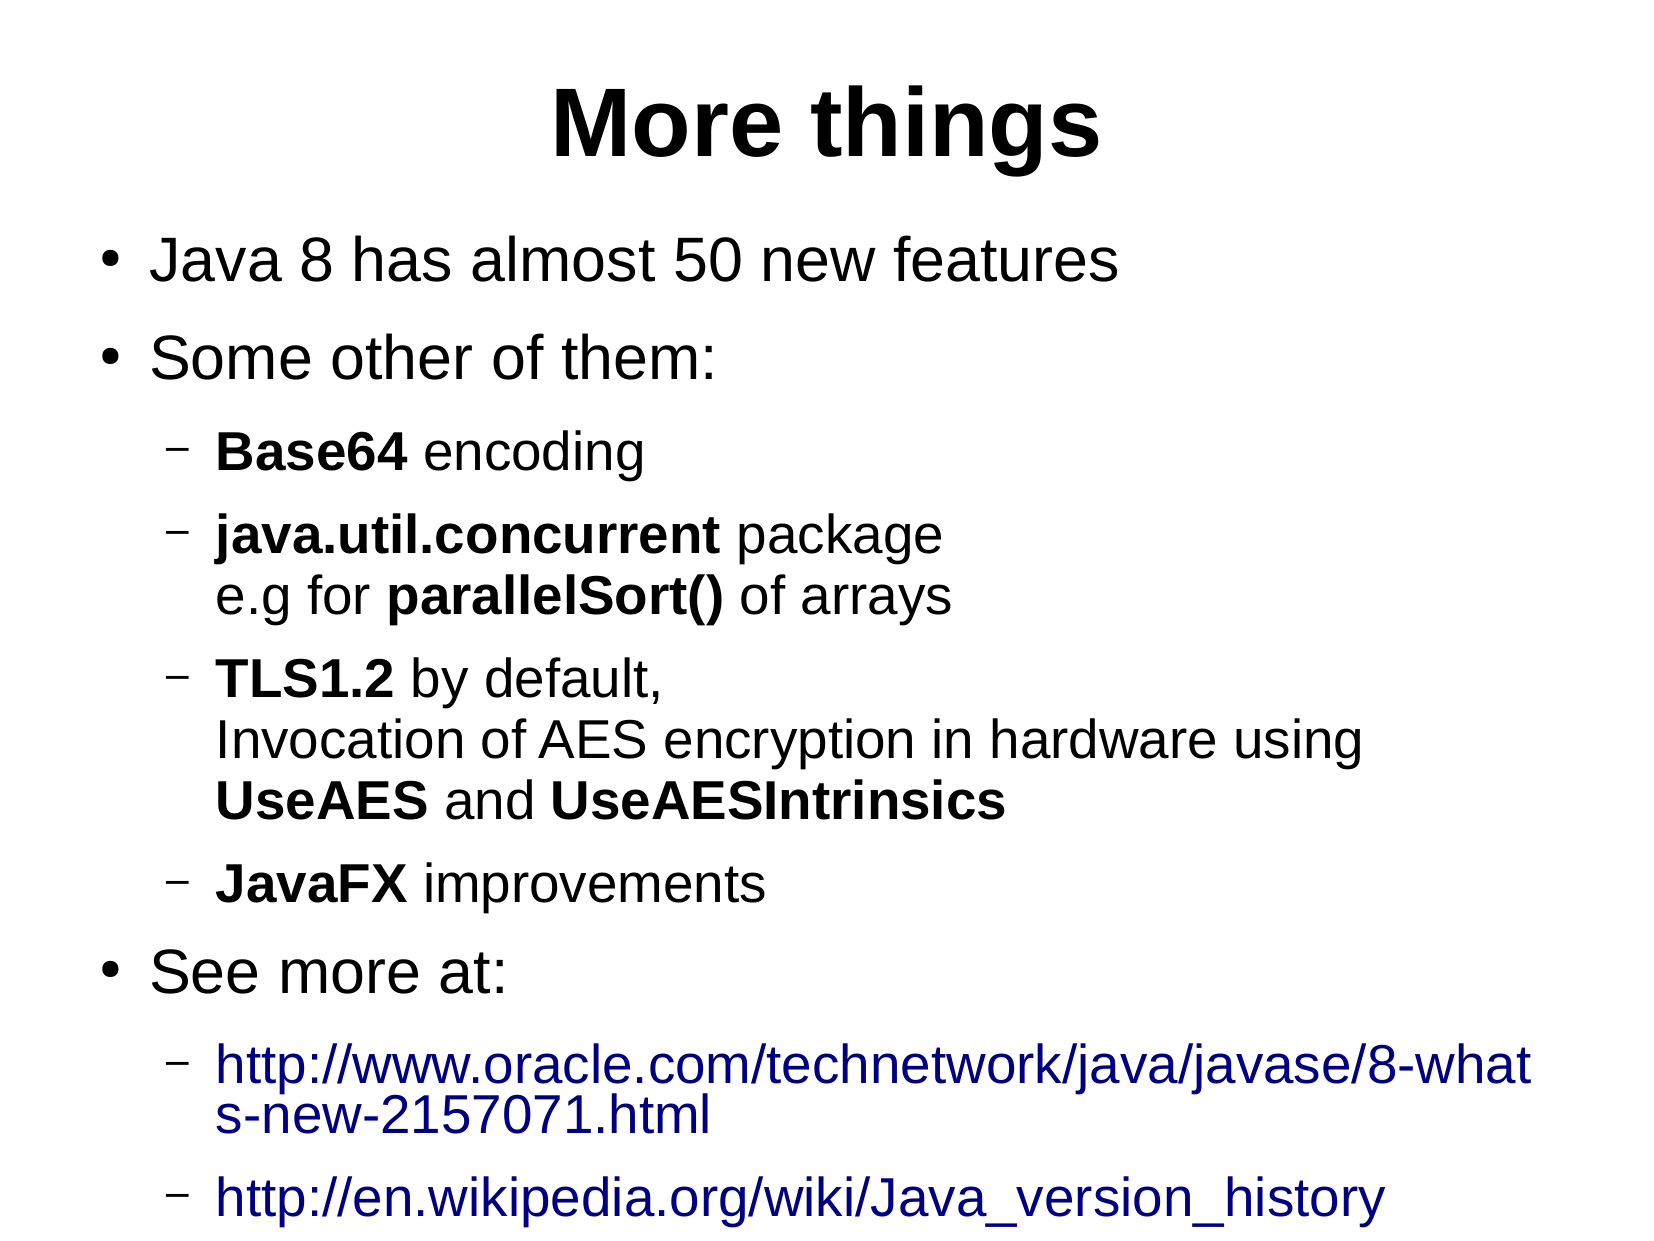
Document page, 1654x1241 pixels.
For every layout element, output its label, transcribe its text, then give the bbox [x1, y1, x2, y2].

list Java 8 has almost 50 new features Some other of them: Base64 encoding java.util.concurrent package e.g for parallelSort() of arrays TLS1.2 by default, Invocation of AES encryption in hardware using UseAES and UseAESIntrinsics JavaFX improvements See more at: http://www.oracle.com/technetwork/java/javase/8-whats-new-2157071.html http://en.wikipedia.org/wiki/Java_version_history [82, 225, 1538, 1186]
title More things [82, 49, 1571, 196]
